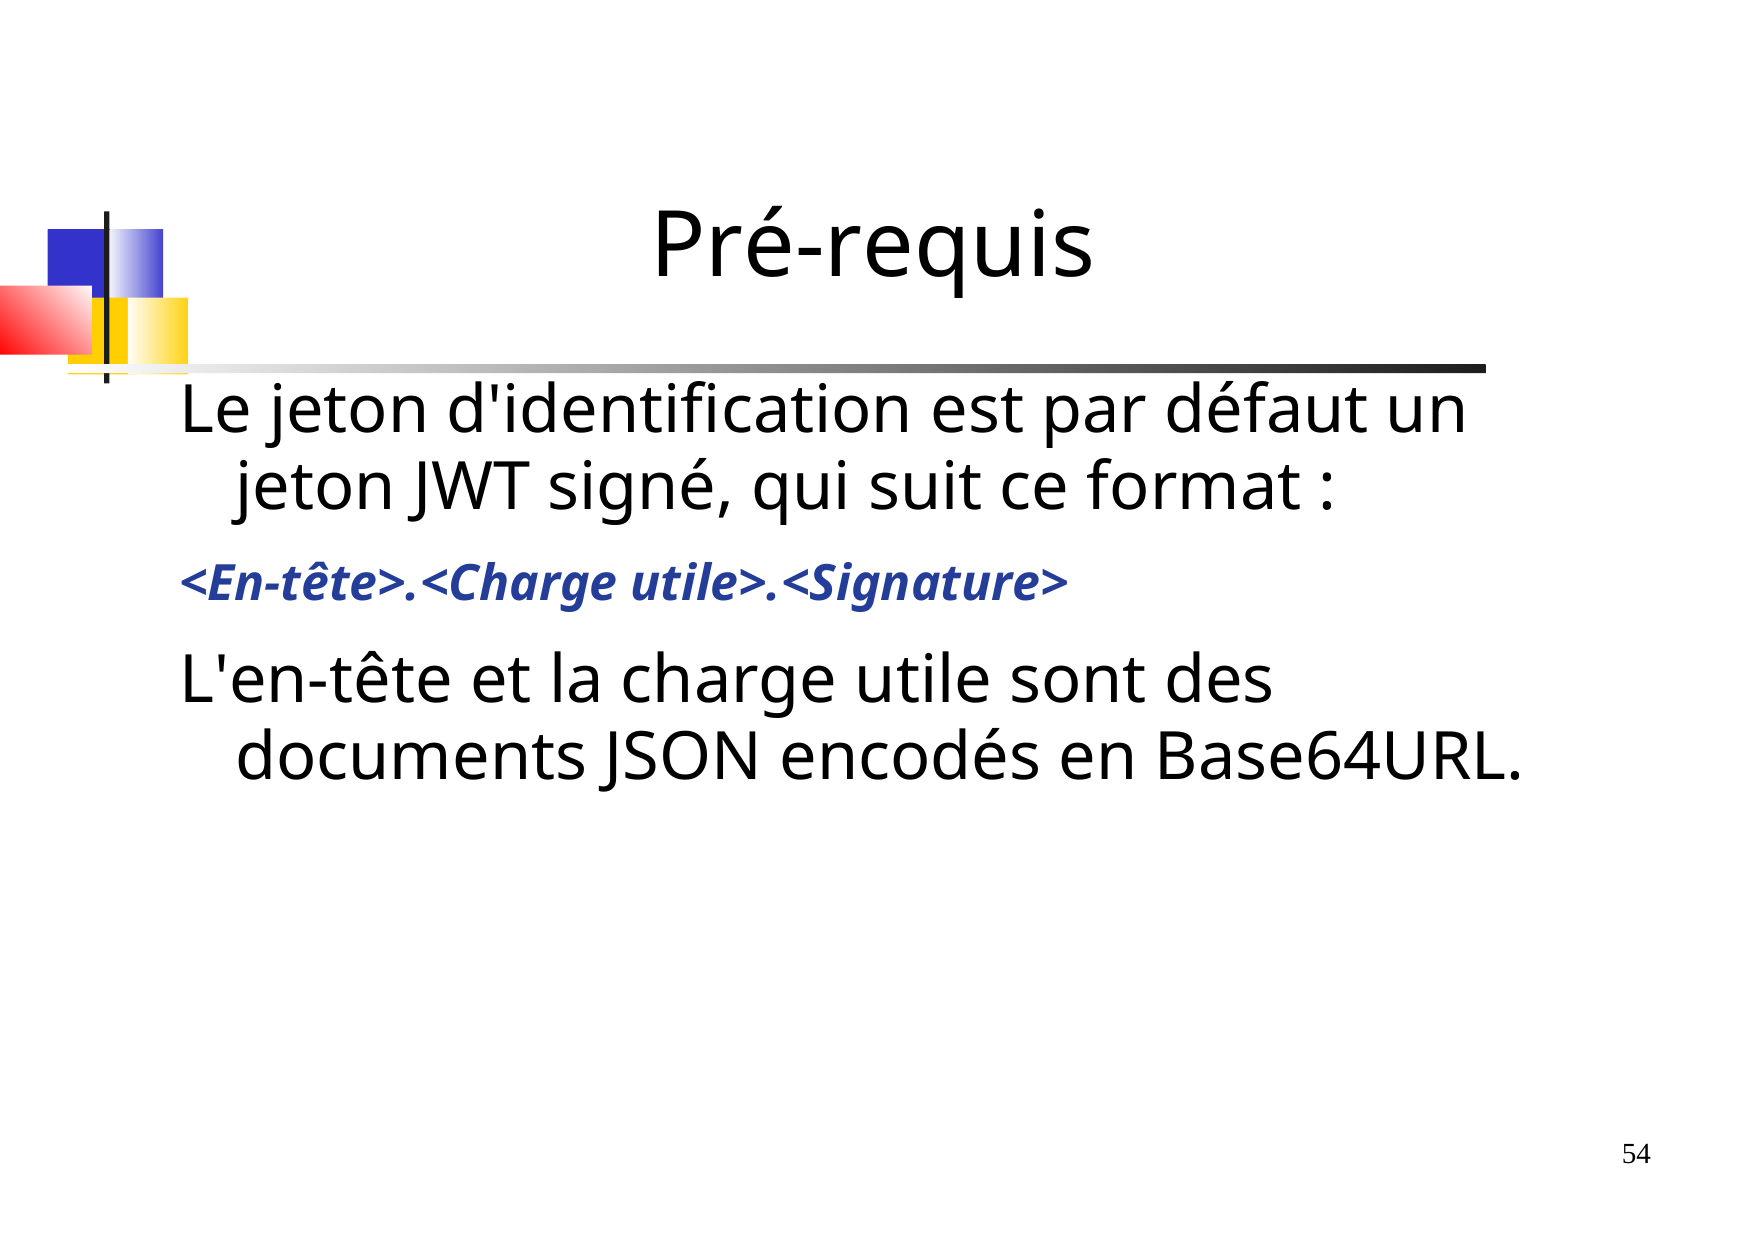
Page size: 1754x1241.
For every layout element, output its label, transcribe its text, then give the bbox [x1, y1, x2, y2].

title Pré-requis [179, 139, 1567, 351]
list Le jeton d'identification est par défaut un jeton JWT signé, qui suit ce format : <En-tête>.<Charge utile>.<Signature> L'en-tête et la charge utile sont des documents JSON encodés en Base64URL. [179, 371, 1567, 1091]
